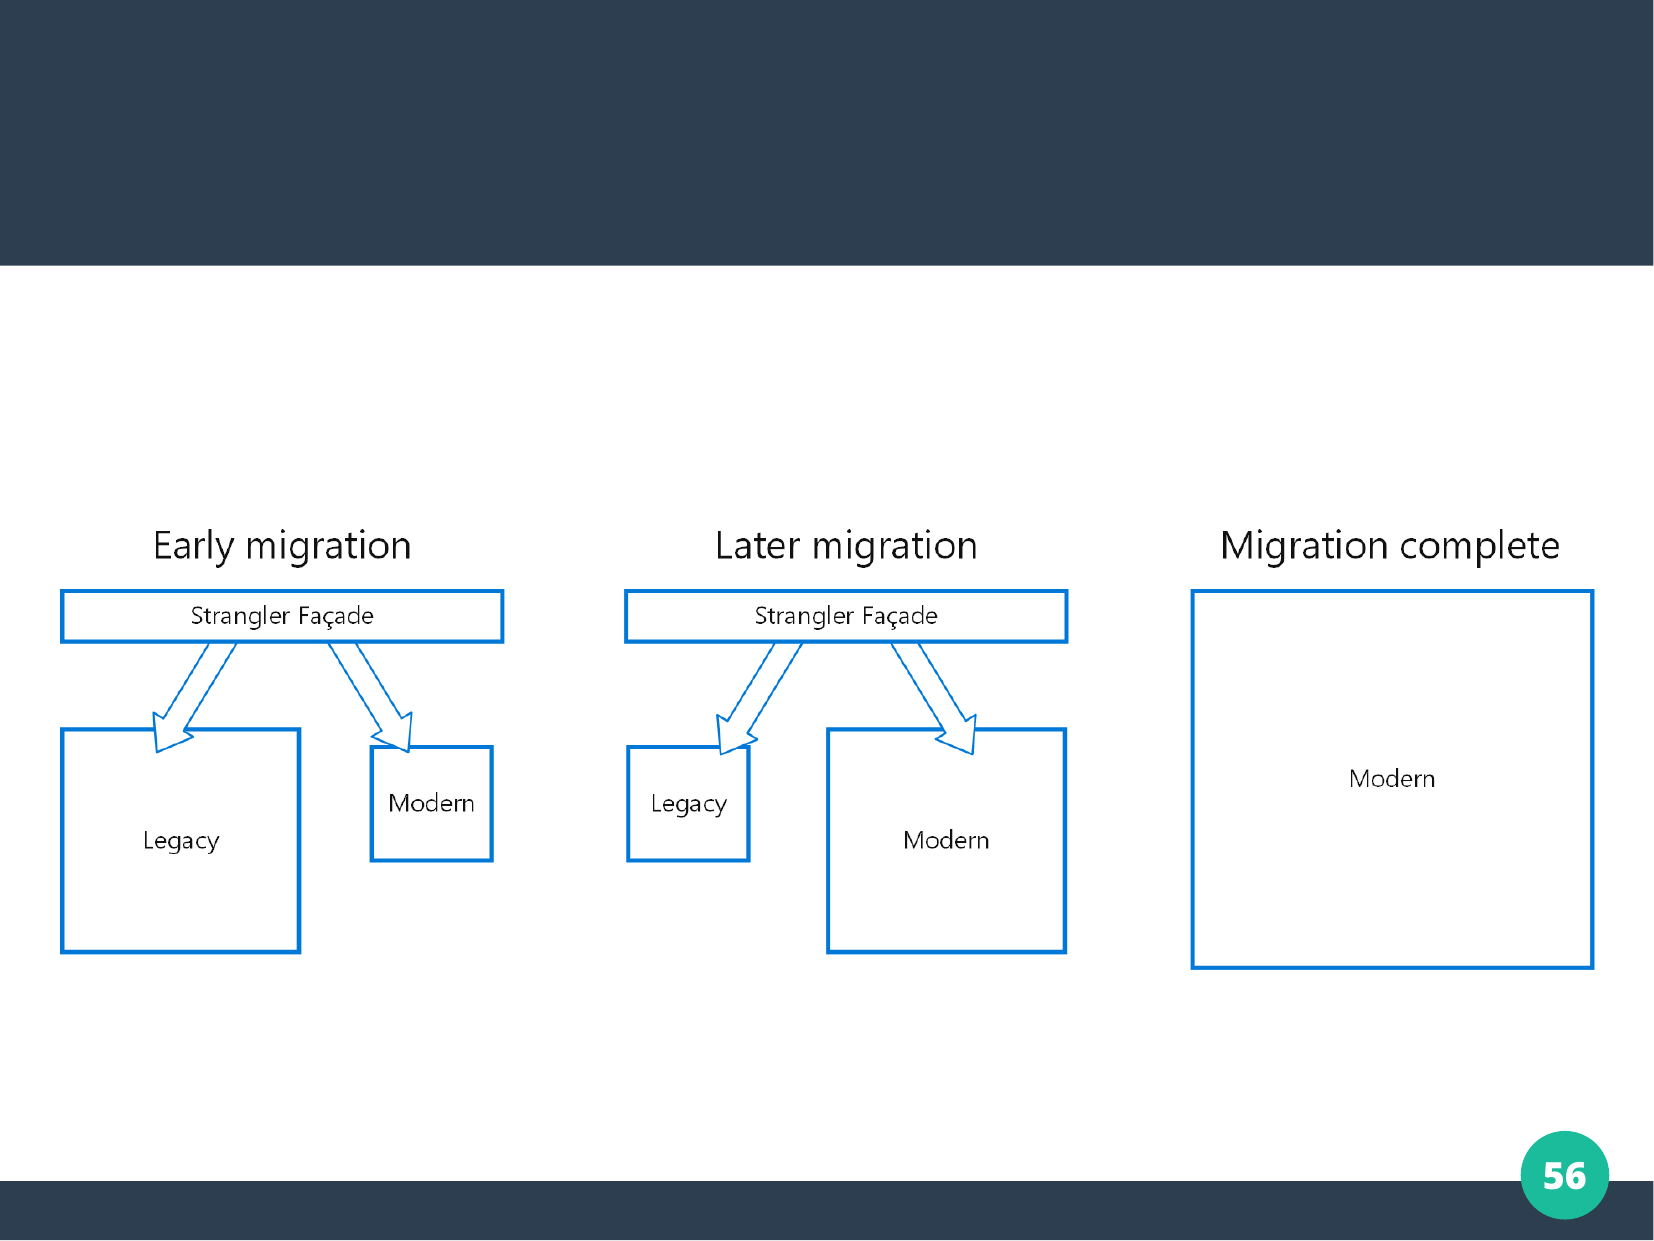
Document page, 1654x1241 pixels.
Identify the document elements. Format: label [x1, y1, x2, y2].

picture [59, 506, 1595, 970]
